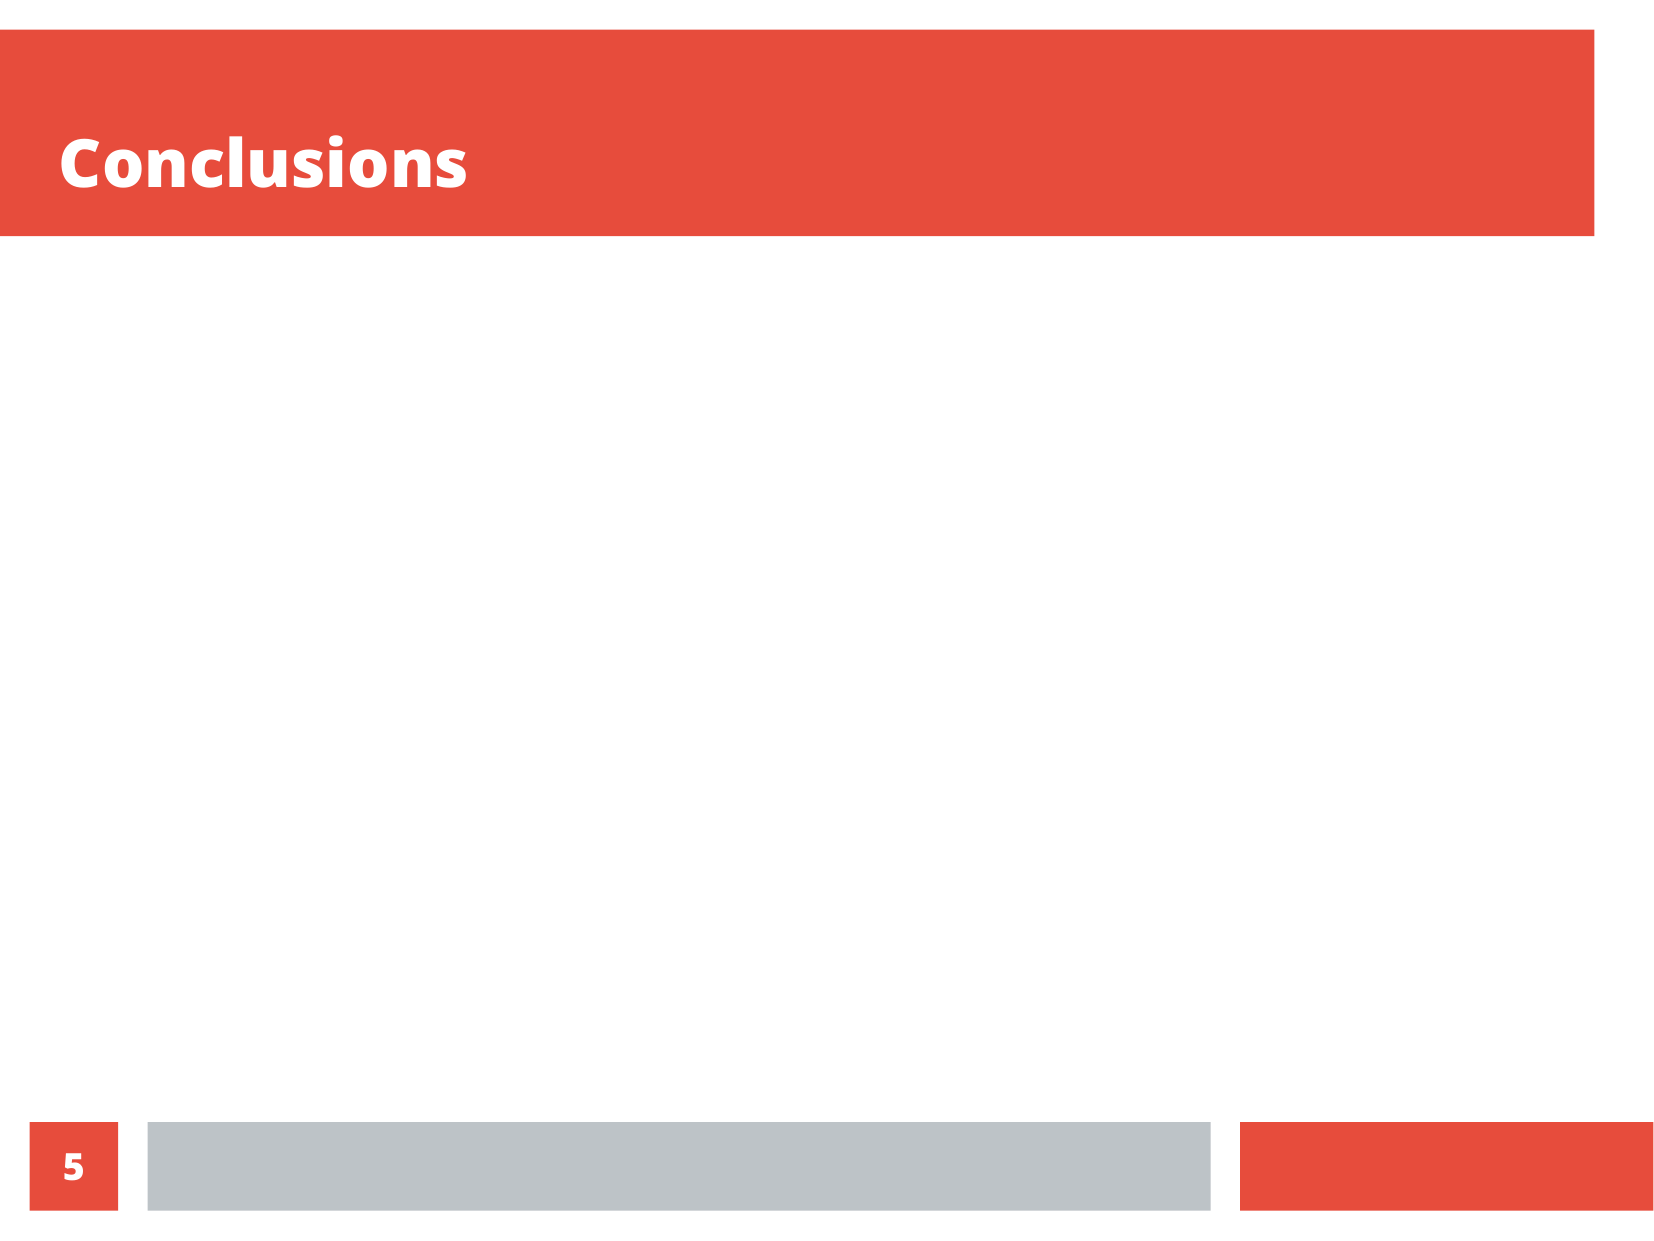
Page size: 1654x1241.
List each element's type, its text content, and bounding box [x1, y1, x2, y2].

title Conclusions [59, 59, 1595, 207]
